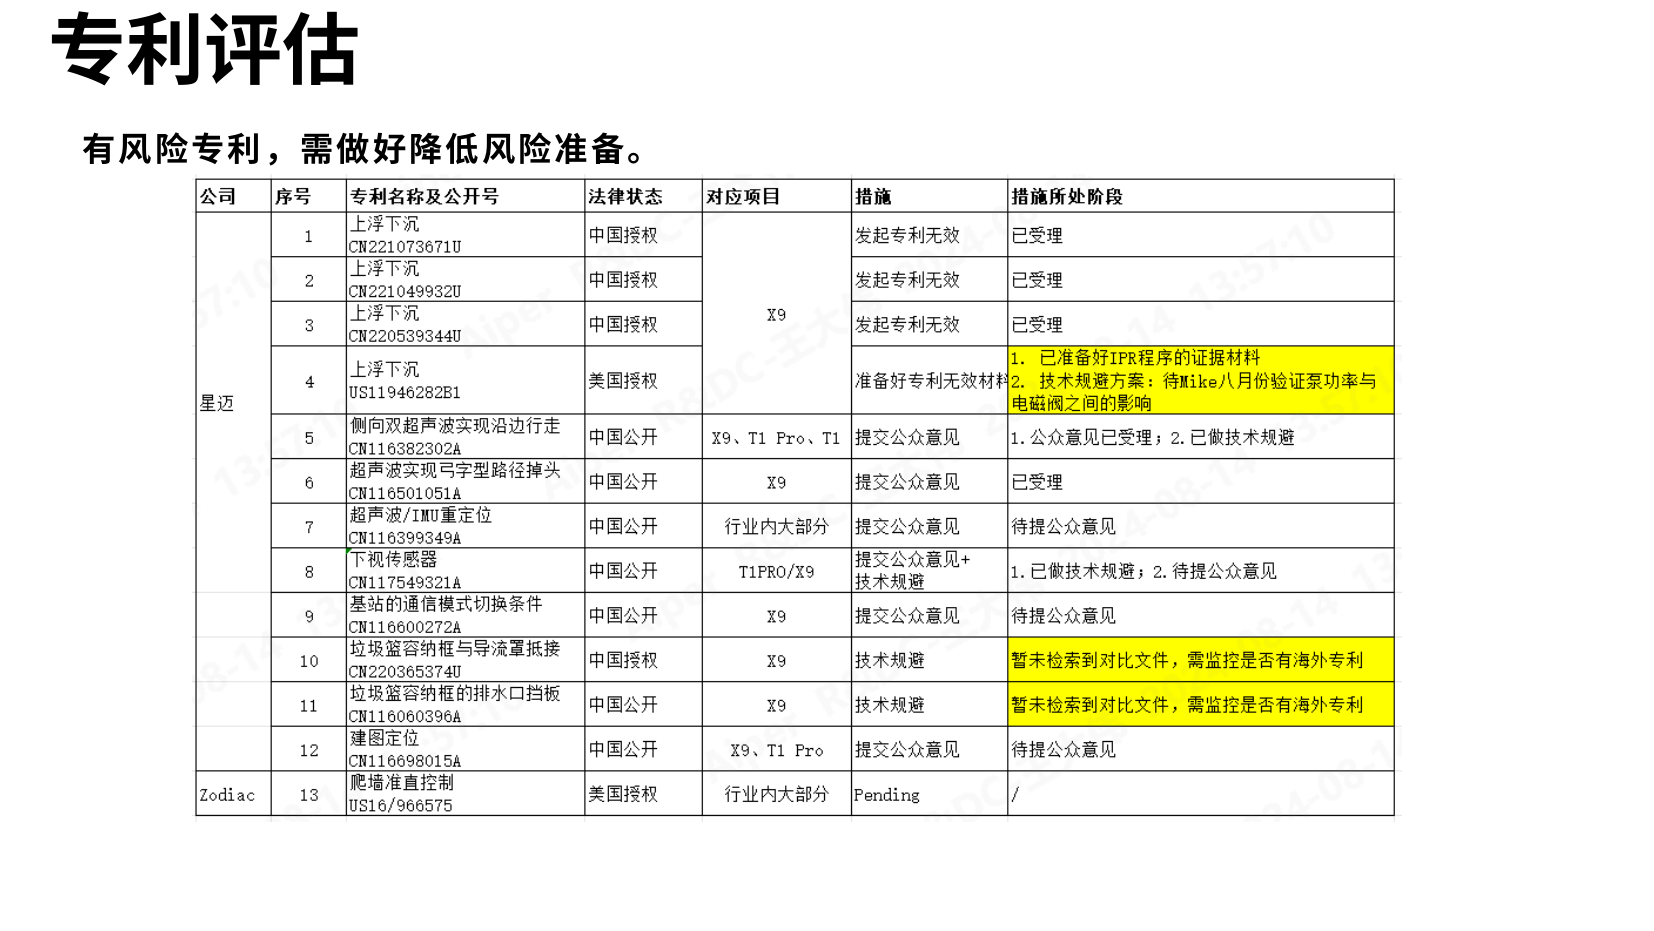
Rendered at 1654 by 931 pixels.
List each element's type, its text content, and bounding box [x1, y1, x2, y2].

picture [192, 174, 1402, 822]
title 专利评估 [29, 29, 589, 104]
text_box 有风险专利，需做好降低风险准备。 [82, 116, 1116, 193]
